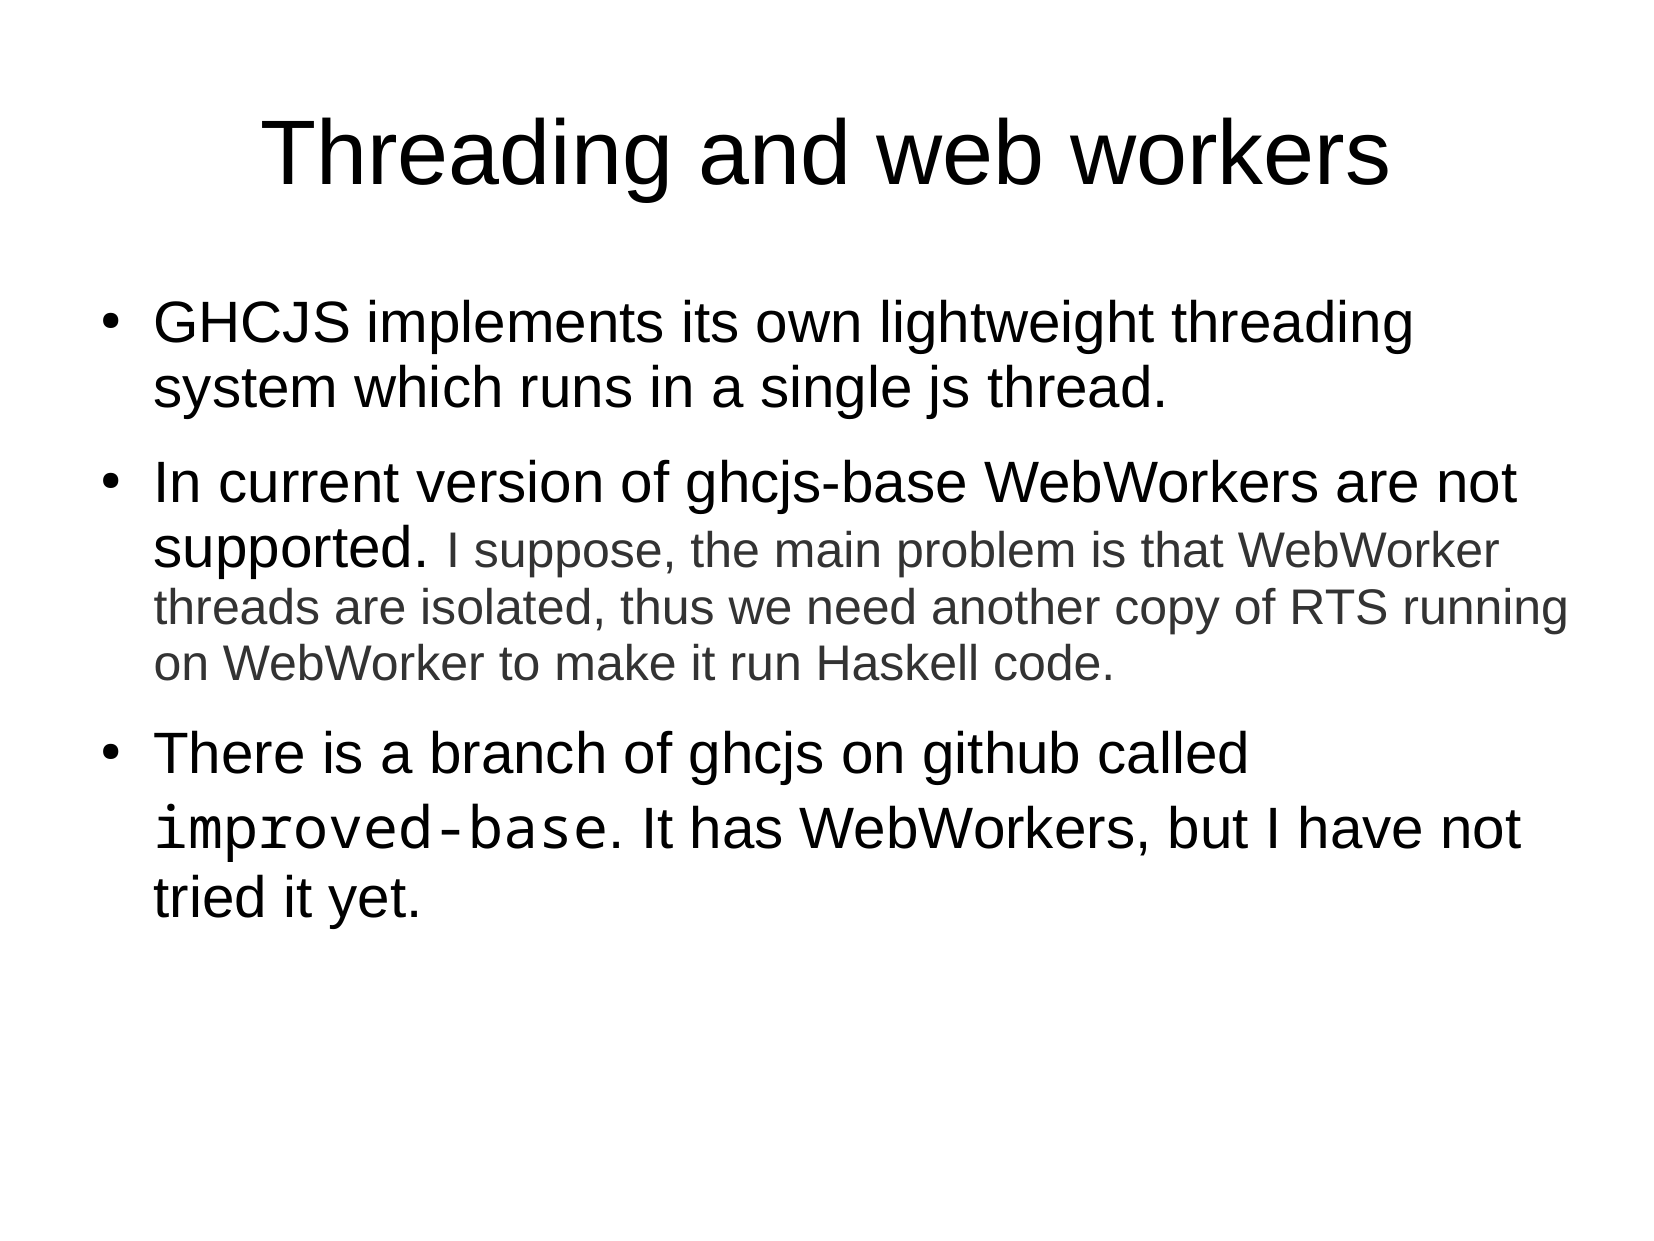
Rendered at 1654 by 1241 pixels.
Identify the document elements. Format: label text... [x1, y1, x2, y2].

list GHCJS implements its own lightweight threading system which runs in a single js thread. In current version of ghcjs-base WebWorkers are not supported. I suppose, the main problem is that WebWorker threads are isolated, thus we need another copy of RTS running on WebWorker to make it run Haskell code. There is a branch of ghcjs on github called improved-base. It has WebWorkers, but I have not tried it yet. [82, 290, 1571, 1010]
title Threading and web workers [82, 49, 1571, 257]
